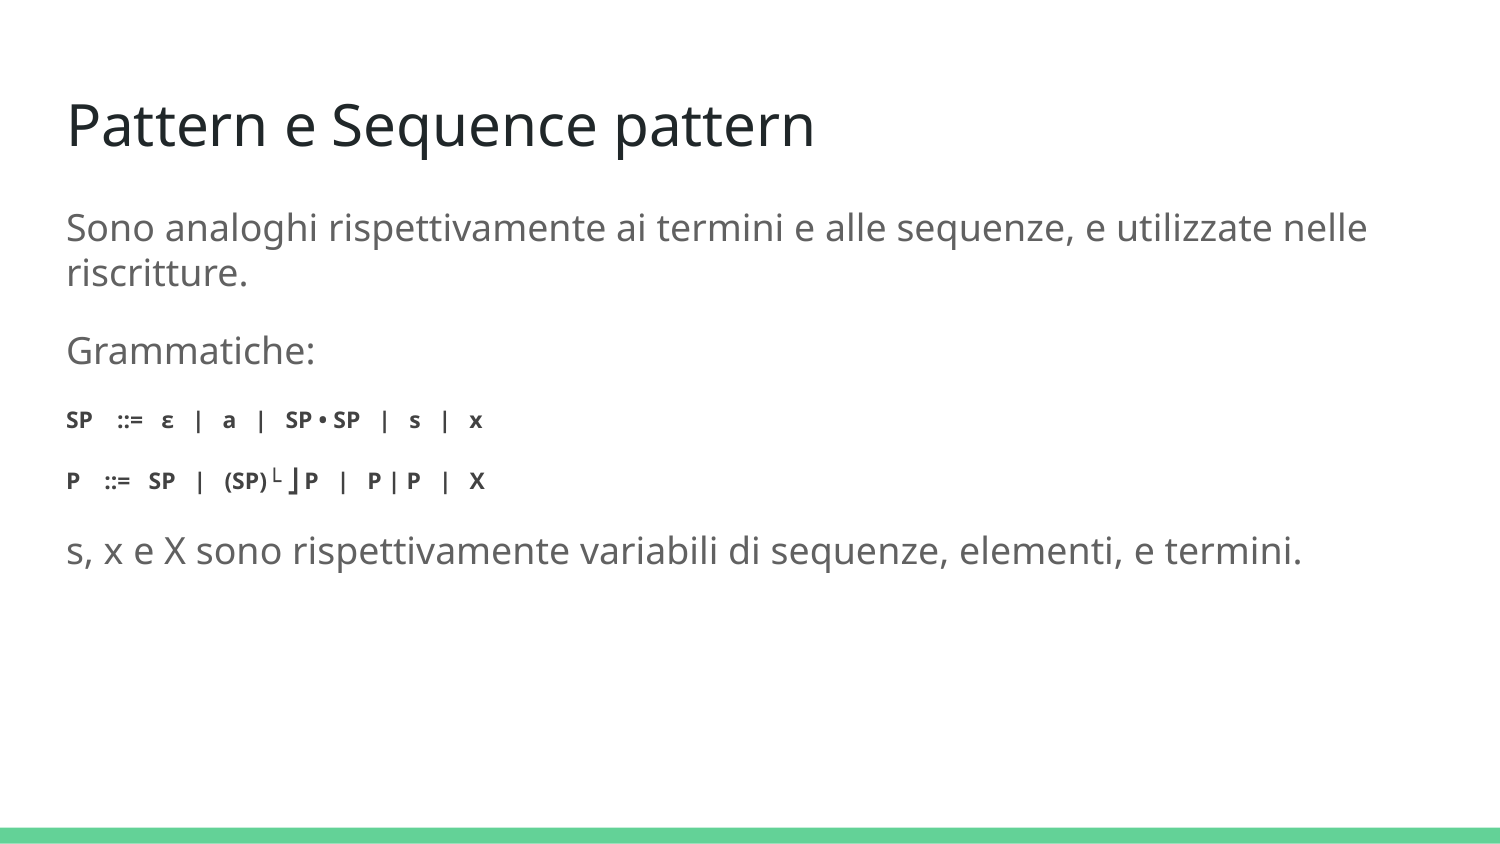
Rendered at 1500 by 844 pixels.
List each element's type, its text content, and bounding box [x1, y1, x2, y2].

list Sono analoghi rispettivamente ai termini e alle sequenze, e utilizzate nelle riscritture. Grammatiche: SP ::= ε | a | SP • SP | s | x P ::= SP | (SP)└ ⎦ P | P | P | X s, x e X sono rispettivamente variabili di sequenze, elementi, e termini. [51, 189, 1449, 750]
title Pattern e Sequence pattern [51, 72, 1449, 167]
